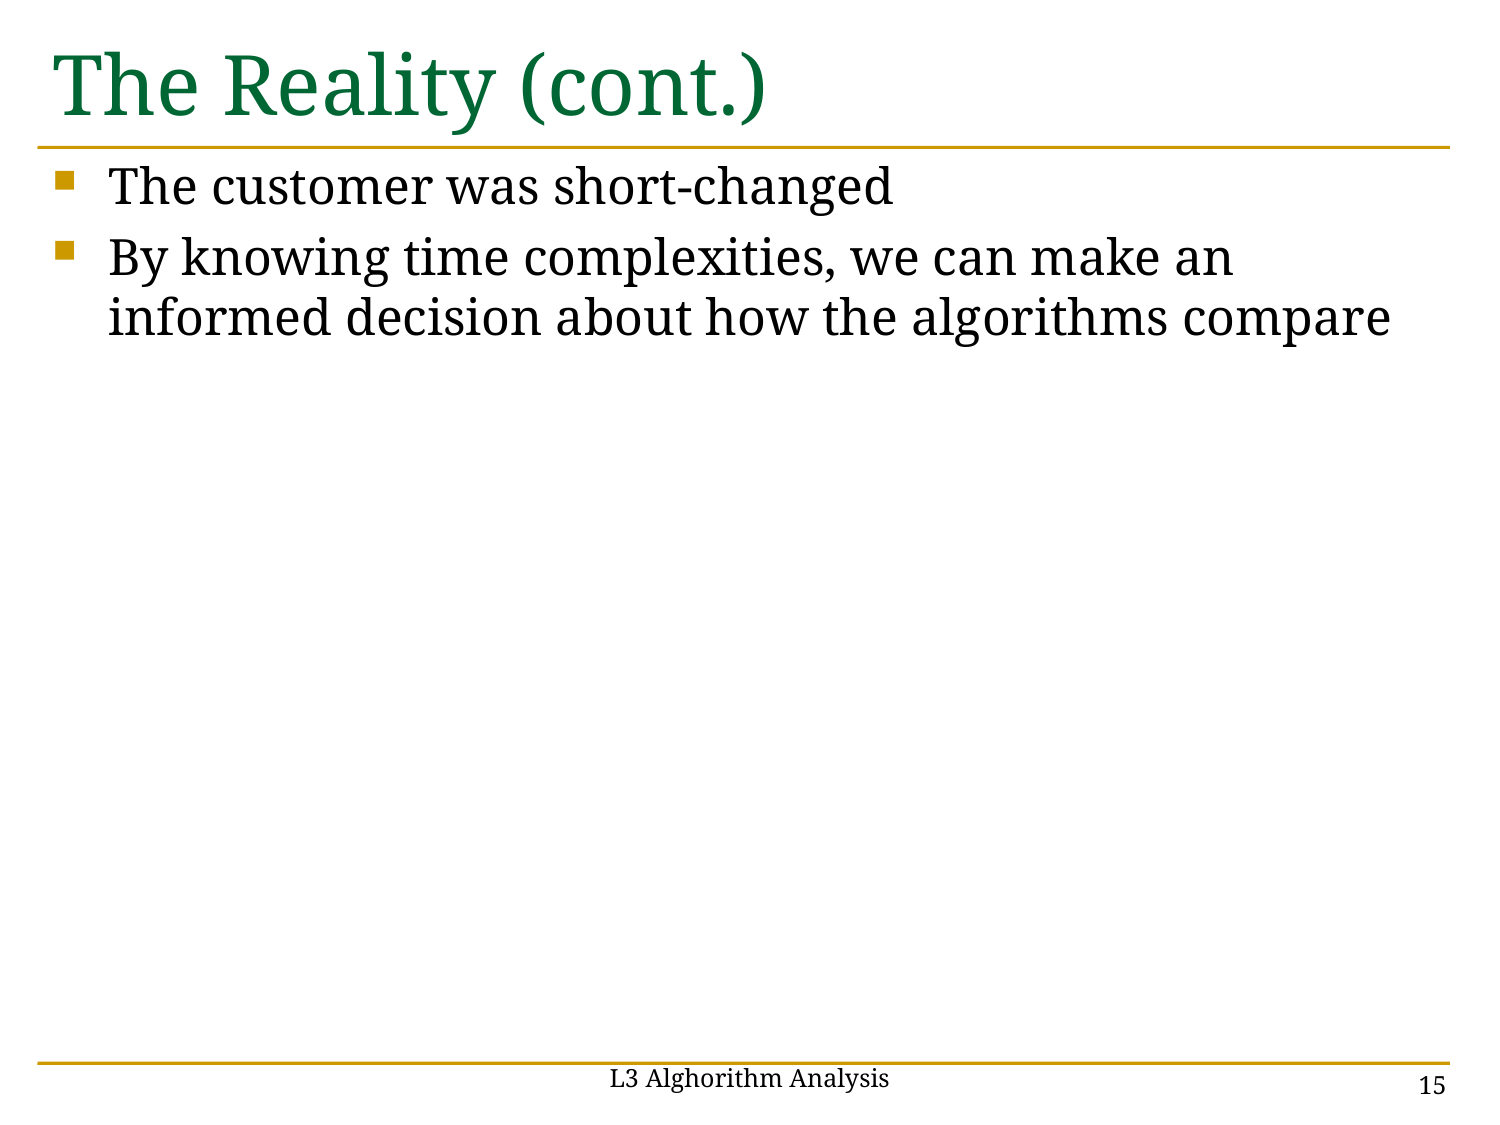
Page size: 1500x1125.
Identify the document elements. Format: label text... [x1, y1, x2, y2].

slide_number <number> [1111, 1036, 1462, 1112]
title The Reality (cont.) [37, 24, 1450, 147]
list The customer was short-changed By knowing time complexities, we can make an informed decision about how the algorithms compare [37, 147, 1450, 1007]
footer L3 Alghorithm Analysis [512, 1025, 988, 1100]
